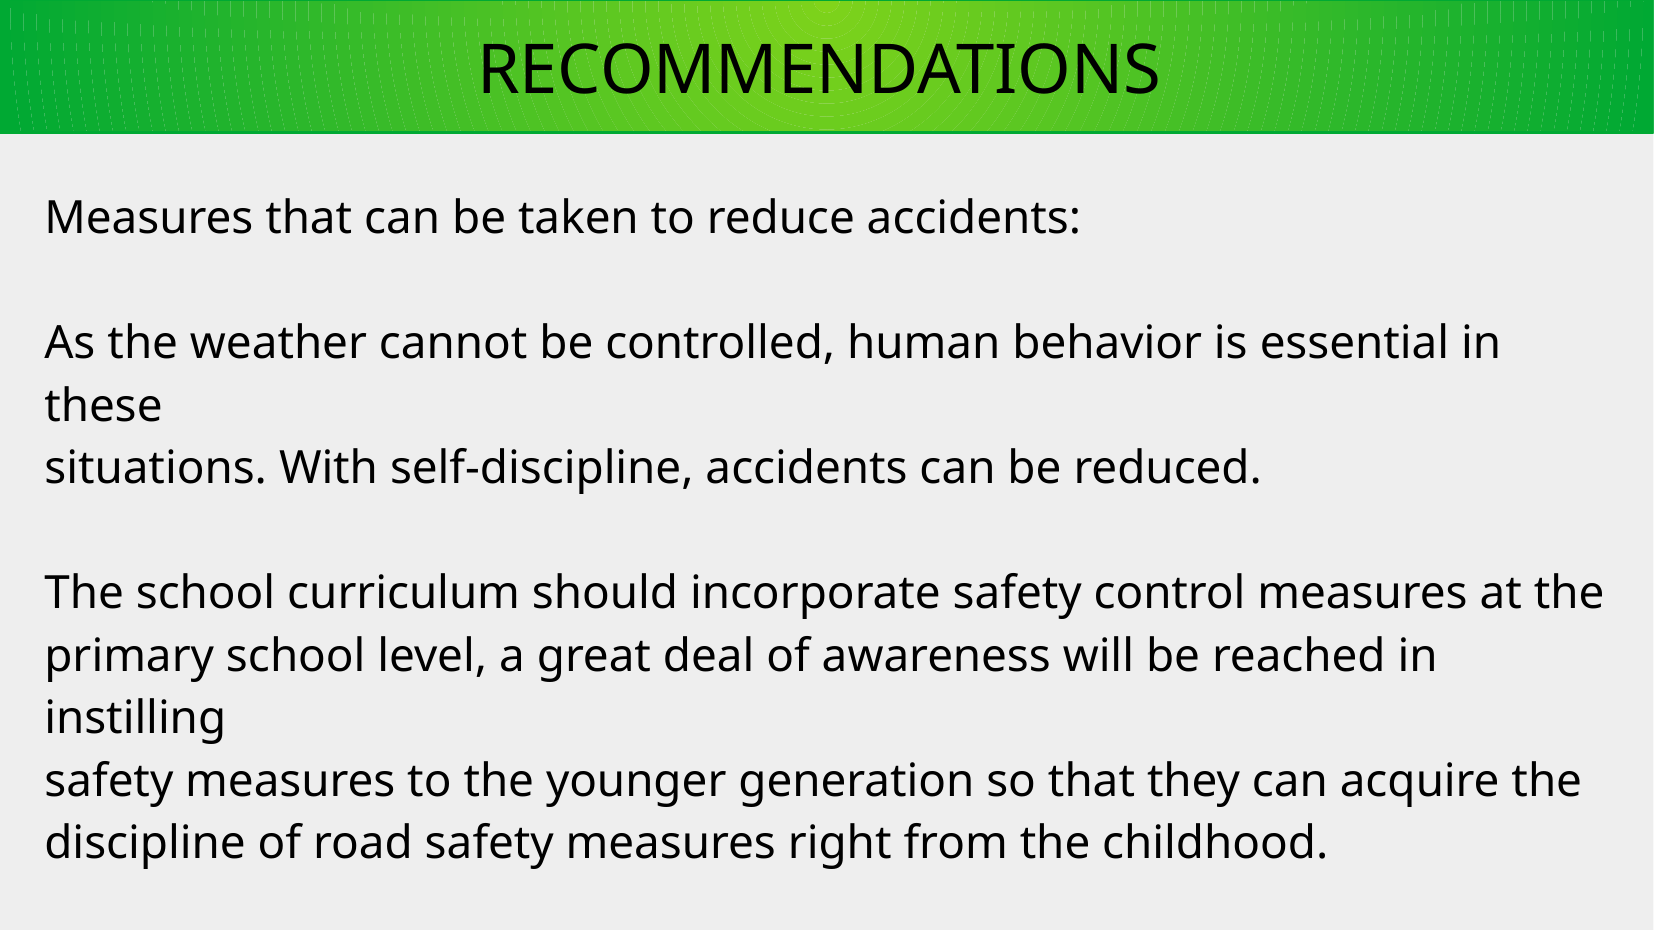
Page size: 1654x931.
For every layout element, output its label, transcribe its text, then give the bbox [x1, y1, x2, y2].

text_box Measures that can be taken to reduce accidents: As the weather cannot be controlled, human behavior is essential in these situations. With self-discipline, accidents can be reduced. The school curriculum should incorporate safety control measures at the primary school level, a great deal of awareness will be reached in instilling safety measures to the younger generation so that they can acquire the discipline of road safety measures right from the childhood. The government should consider the designing of roads as per new vehicles coming into the market, which can withhold high speed. [29, 177, 1625, 833]
title RECOMMENDATIONS [73, 0, 1565, 136]
